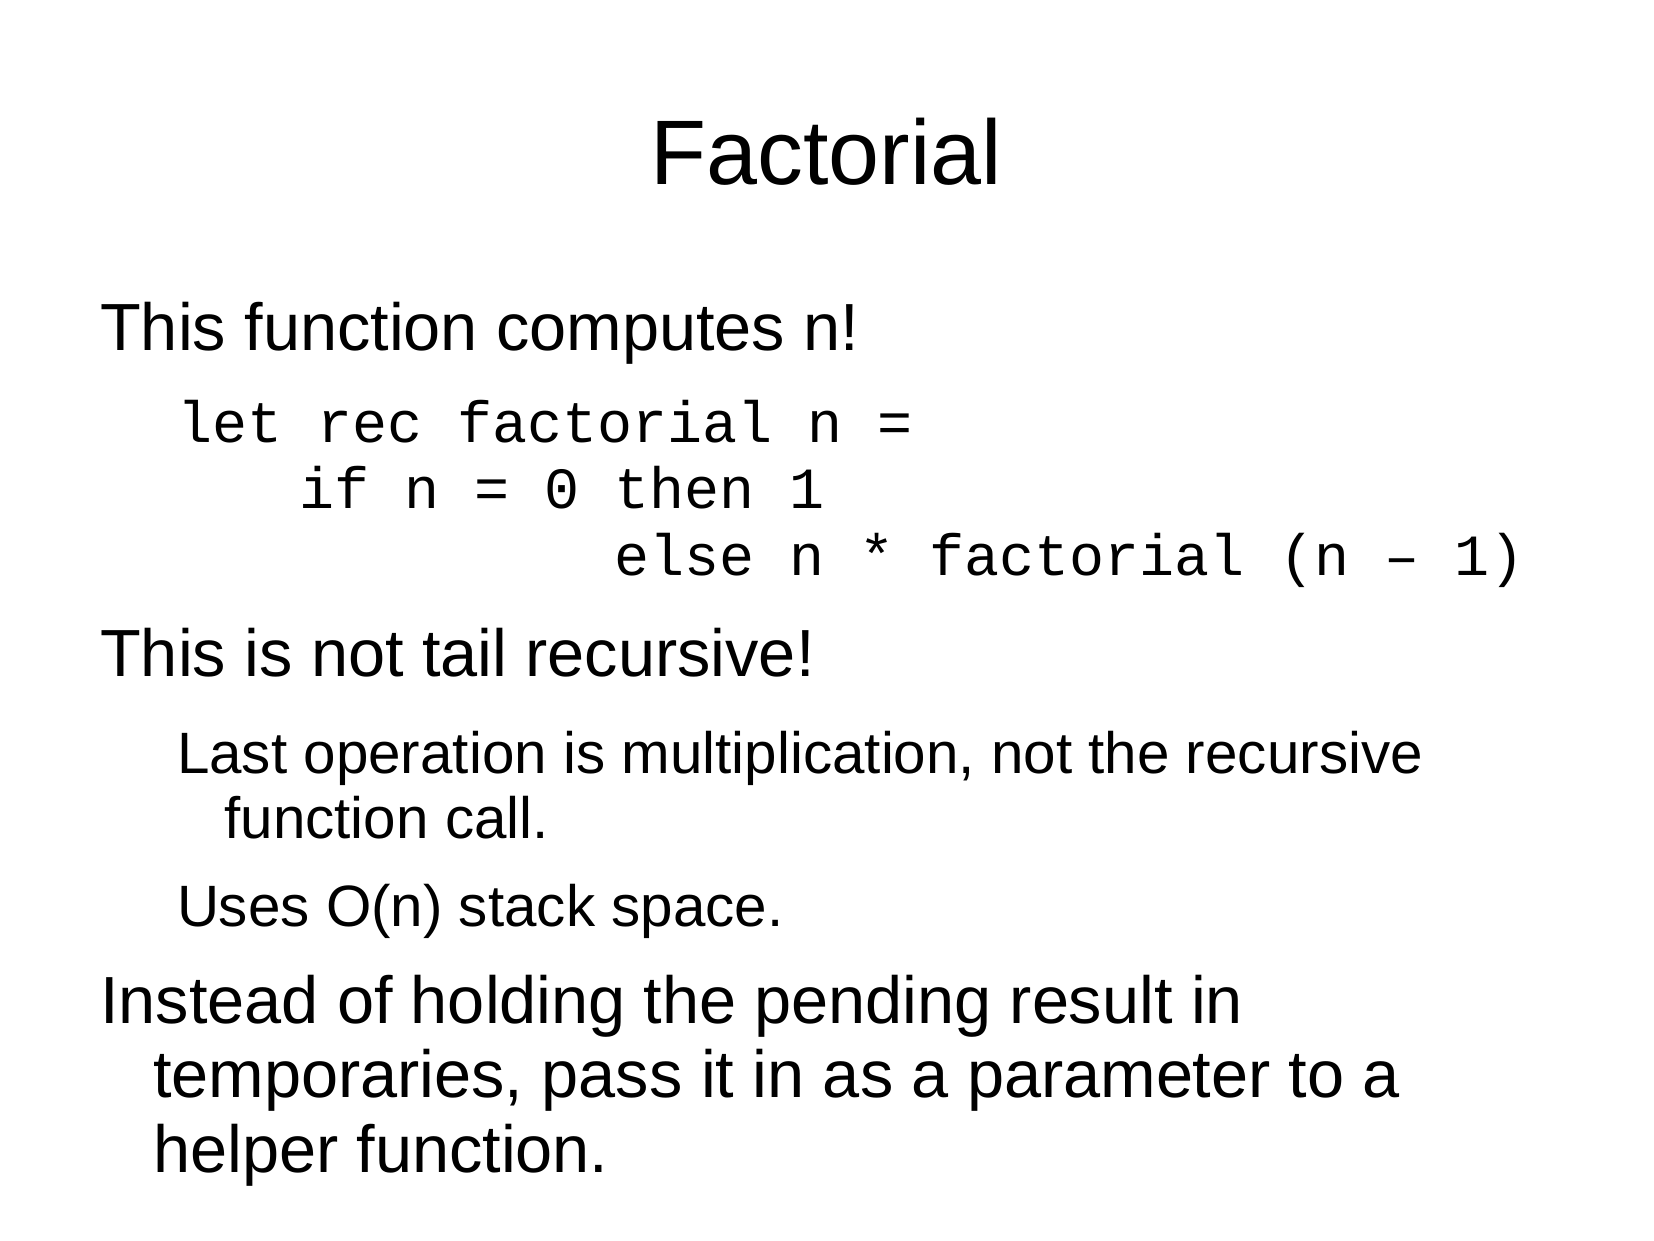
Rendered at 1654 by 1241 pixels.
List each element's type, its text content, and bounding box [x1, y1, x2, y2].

list This function computes n! let rec factorial n = if n = 0 then 1 else n * factorial (n – 1) This is not tail recursive! Last operation is multiplication, not the recursive function call. Uses O(n) stack space. Instead of holding the pending result in temporaries, pass it in as a parameter to a helper function. [82, 290, 1571, 1175]
title Factorial [82, 56, 1571, 250]
